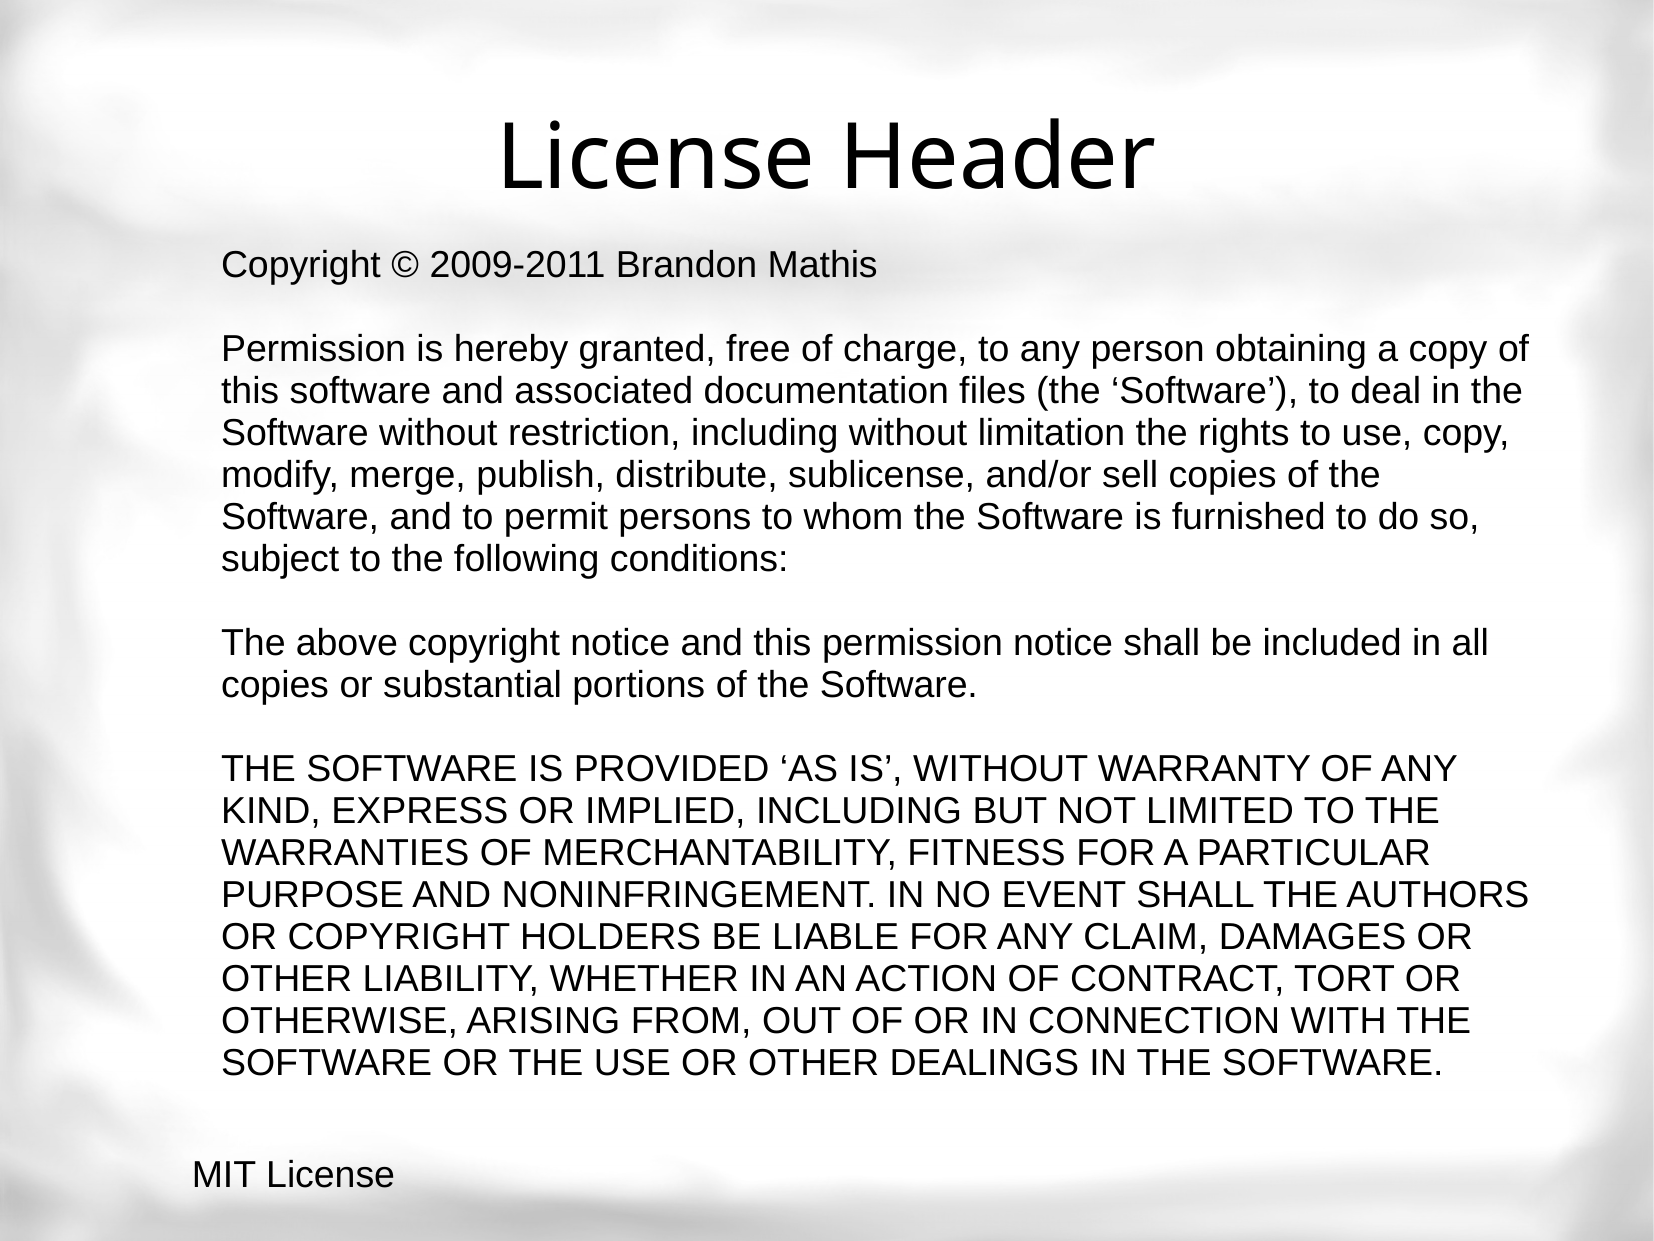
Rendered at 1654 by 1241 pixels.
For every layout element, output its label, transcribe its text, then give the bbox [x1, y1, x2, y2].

picture [0, 0, 1654, 1241]
text_box Copyright © 2009-2011 Brandon Mathis Permission is hereby granted, free of charge, to any person obtaining a copy of this software and associated documentation files (the ‘Software’), to deal in the Software without restriction, including without limitation the rights to use, copy, modify, merge, publish, distribute, sublicense, and/or sell copies of the Software, and to permit persons to whom the Software is furnished to do so, subject to the following conditions: The above copyright notice and this permission notice shall be included in all copies or substantial portions of the Software. THE SOFTWARE IS PROVIDED ‘AS IS’, WITHOUT WARRANTY OF ANY KIND, EXPRESS OR IMPLIED, INCLUDING BUT NOT LIMITED TO THE WARRANTIES OF MERCHANTABILITY, FITNESS FOR A PARTICULAR PURPOSE AND NONINFRINGEMENT. IN NO EVENT SHALL THE AUTHORS OR COPYRIGHT HOLDERS BE LIABLE FOR ANY CLAIM, DAMAGES OR OTHER LIABILITY, WHETHER IN AN ACTION OF CONTRACT, TORT OR OTHERWISE, ARISING FROM, OUT OF OR IN CONNECTION WITH THE SOFTWARE OR THE USE OR OTHER DEALINGS IN THE SOFTWARE. [206, 236, 1560, 1241]
title License Header [82, 49, 1571, 257]
text_box MIT License [177, 1145, 411, 1203]
